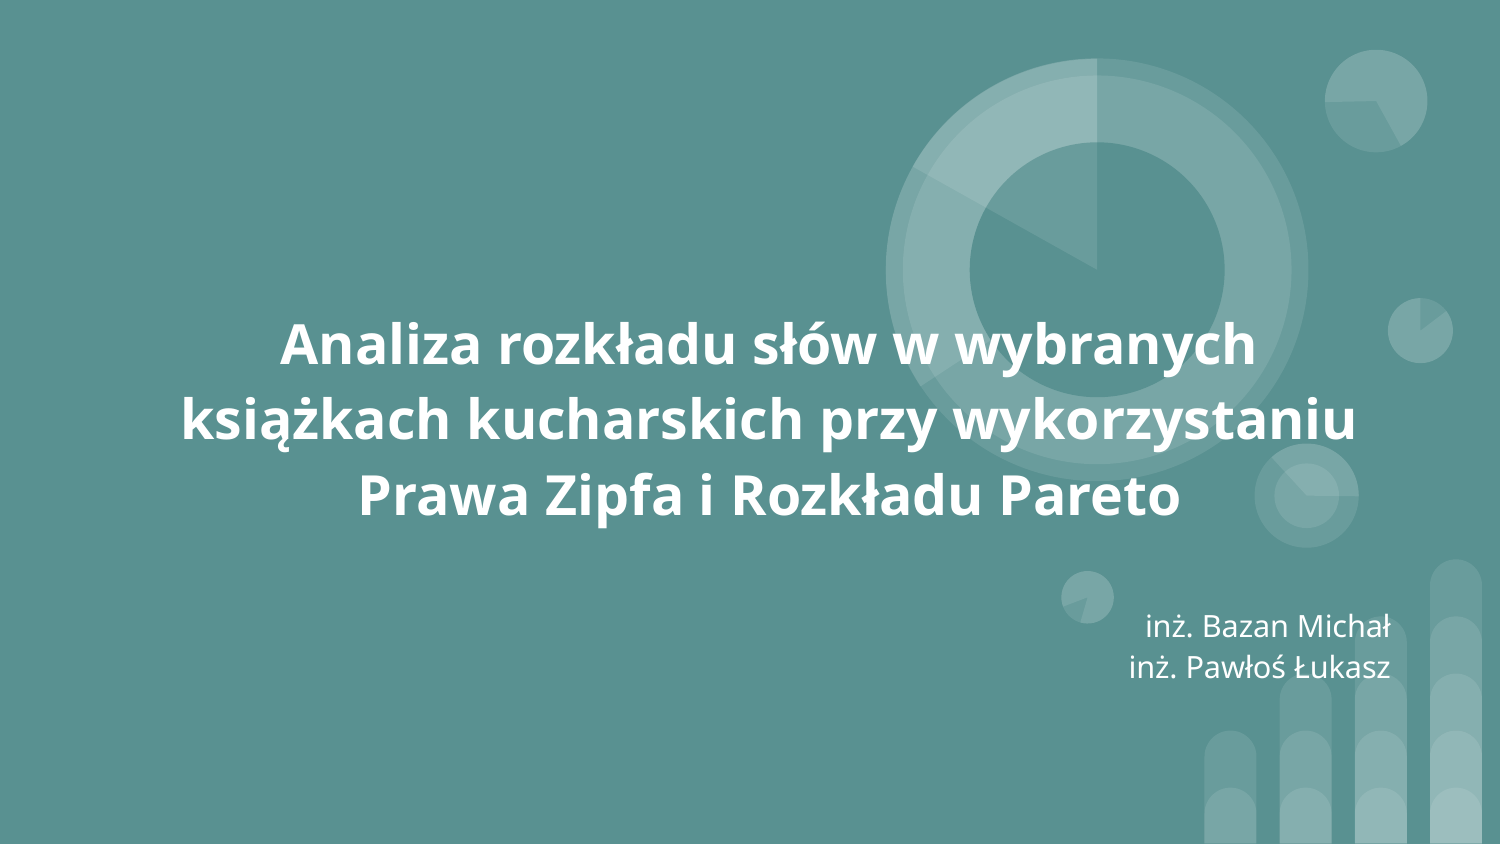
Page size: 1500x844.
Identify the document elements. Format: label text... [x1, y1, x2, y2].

title Analiza rozkładu słów w wybranych książkach kucharskich przy wykorzystaniu Prawa Zipfa i Rozkładu Pareto [135, 264, 1406, 572]
subtitle inż. Bazan Michał inż. Pawłoś Łukasz [135, 589, 1406, 704]
